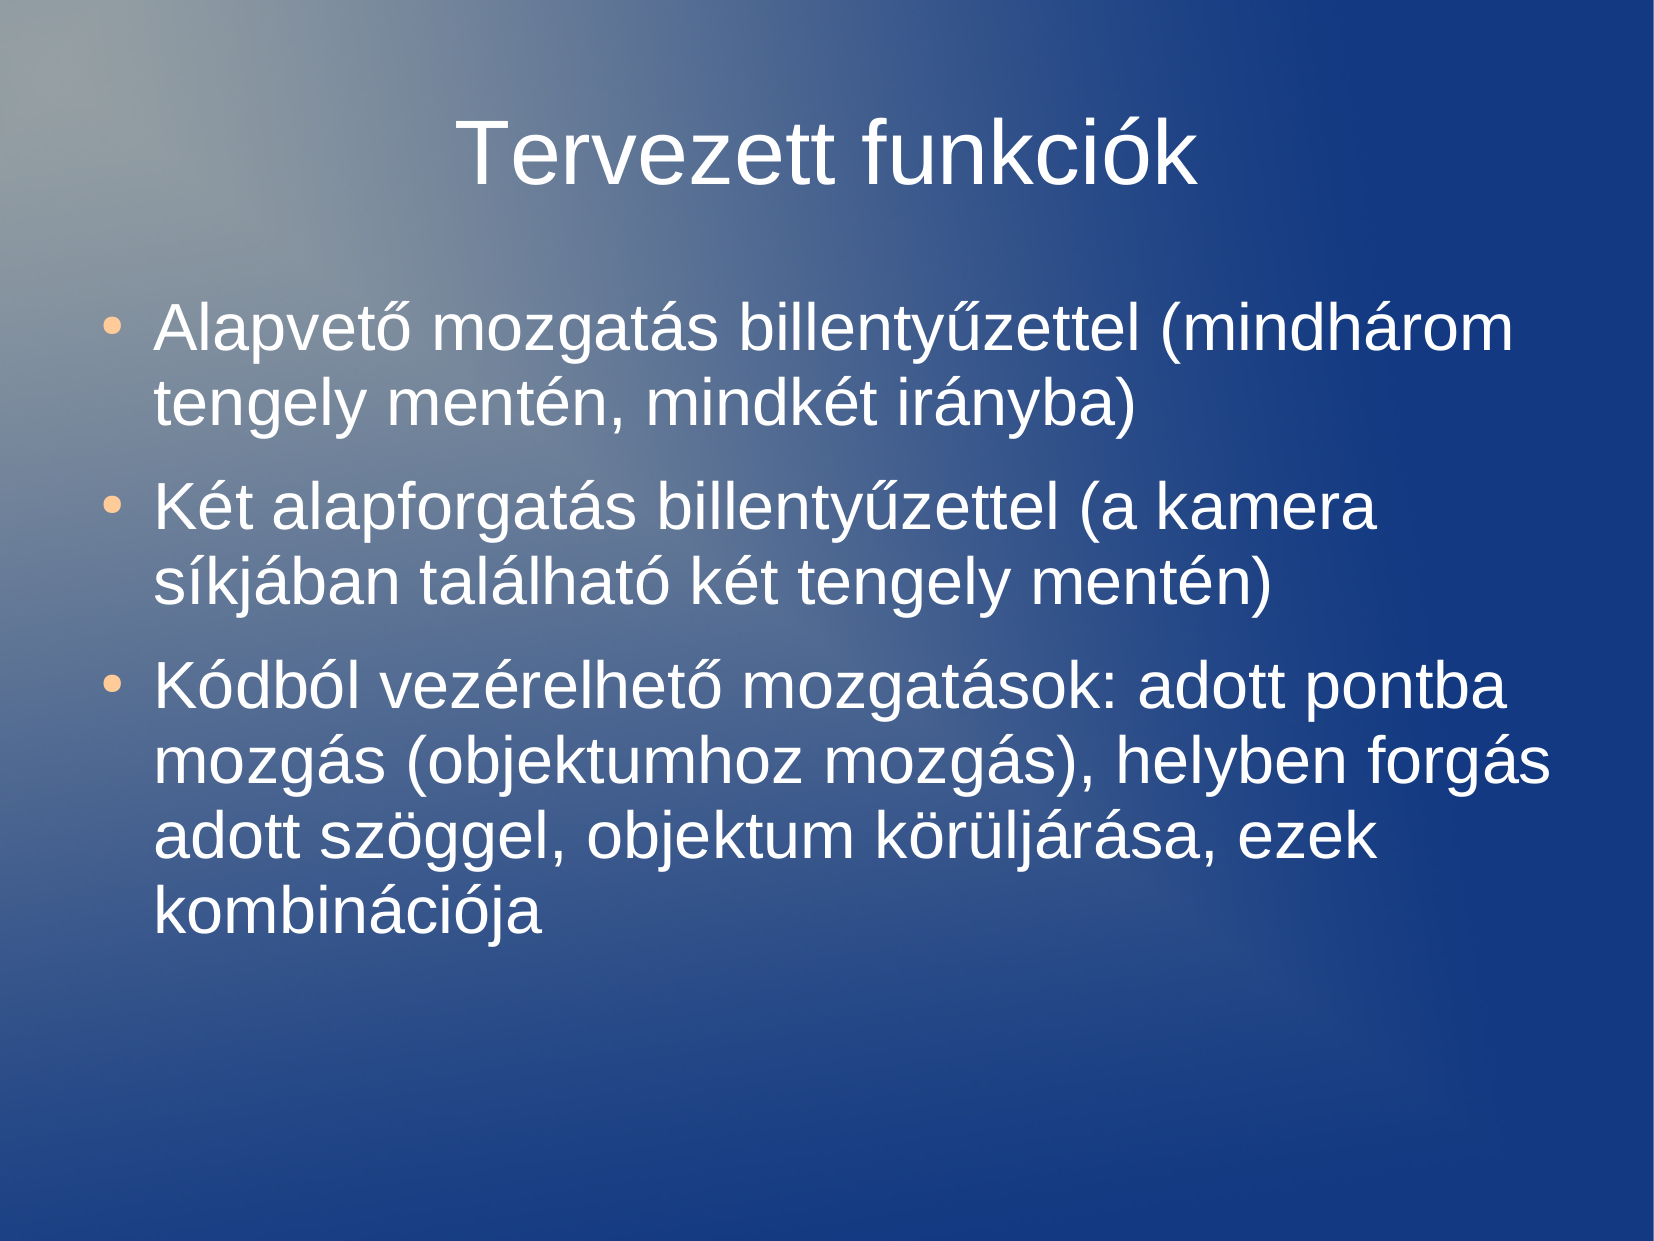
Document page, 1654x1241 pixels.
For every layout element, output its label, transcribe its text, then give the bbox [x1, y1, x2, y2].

list Alapvető mozgatás billentyűzettel (mindhárom tengely mentén, mindkét irányba) Két alapforgatás billentyűzettel (a kamera síkjában található két tengely mentén) Kódból vezérelhető mozgatások: adott pontba mozgás (objektumhoz mozgás), helyben forgás adott szöggel, objektum körüljárása, ezek kombinációja [82, 290, 1571, 1094]
title Tervezett funkciók [82, 56, 1571, 250]
picture [0, 0, 1654, 1241]
